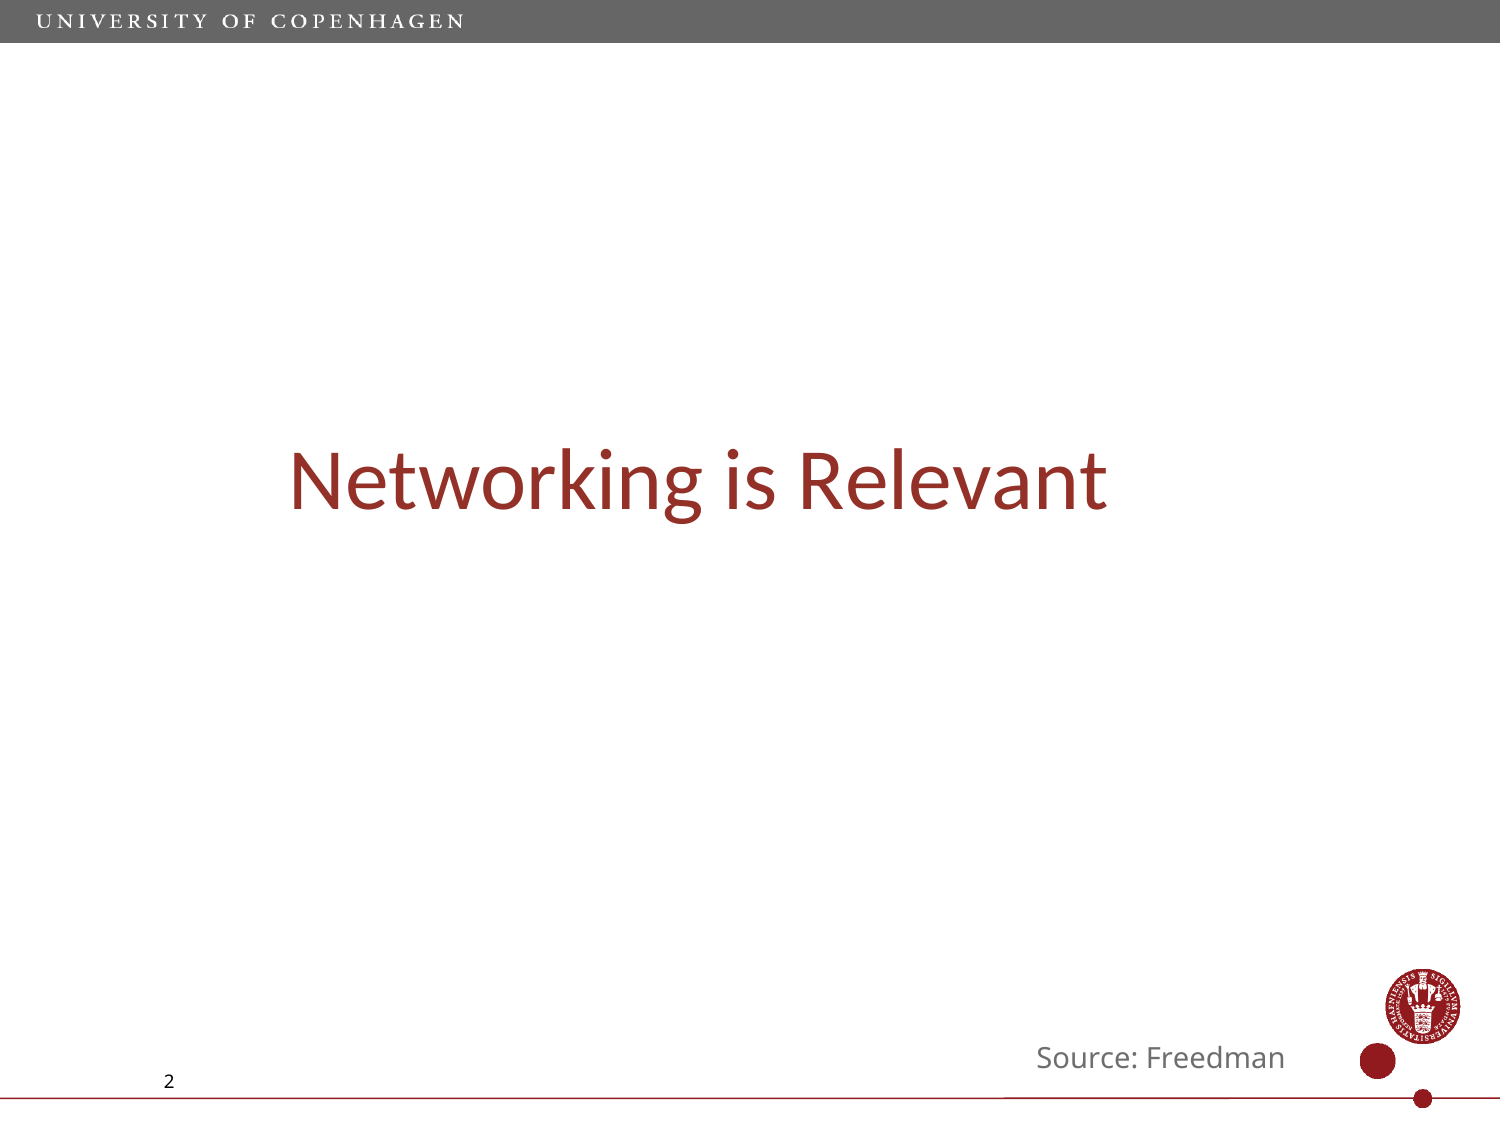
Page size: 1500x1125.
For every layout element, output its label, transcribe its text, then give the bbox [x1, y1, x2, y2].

text_box Networking is Relevant [289, 432, 1447, 528]
picture [0, 910, 1500, 1122]
text_box <number> [163, 1070, 514, 1094]
text_box Source: Freedman [1021, 1031, 1341, 1083]
